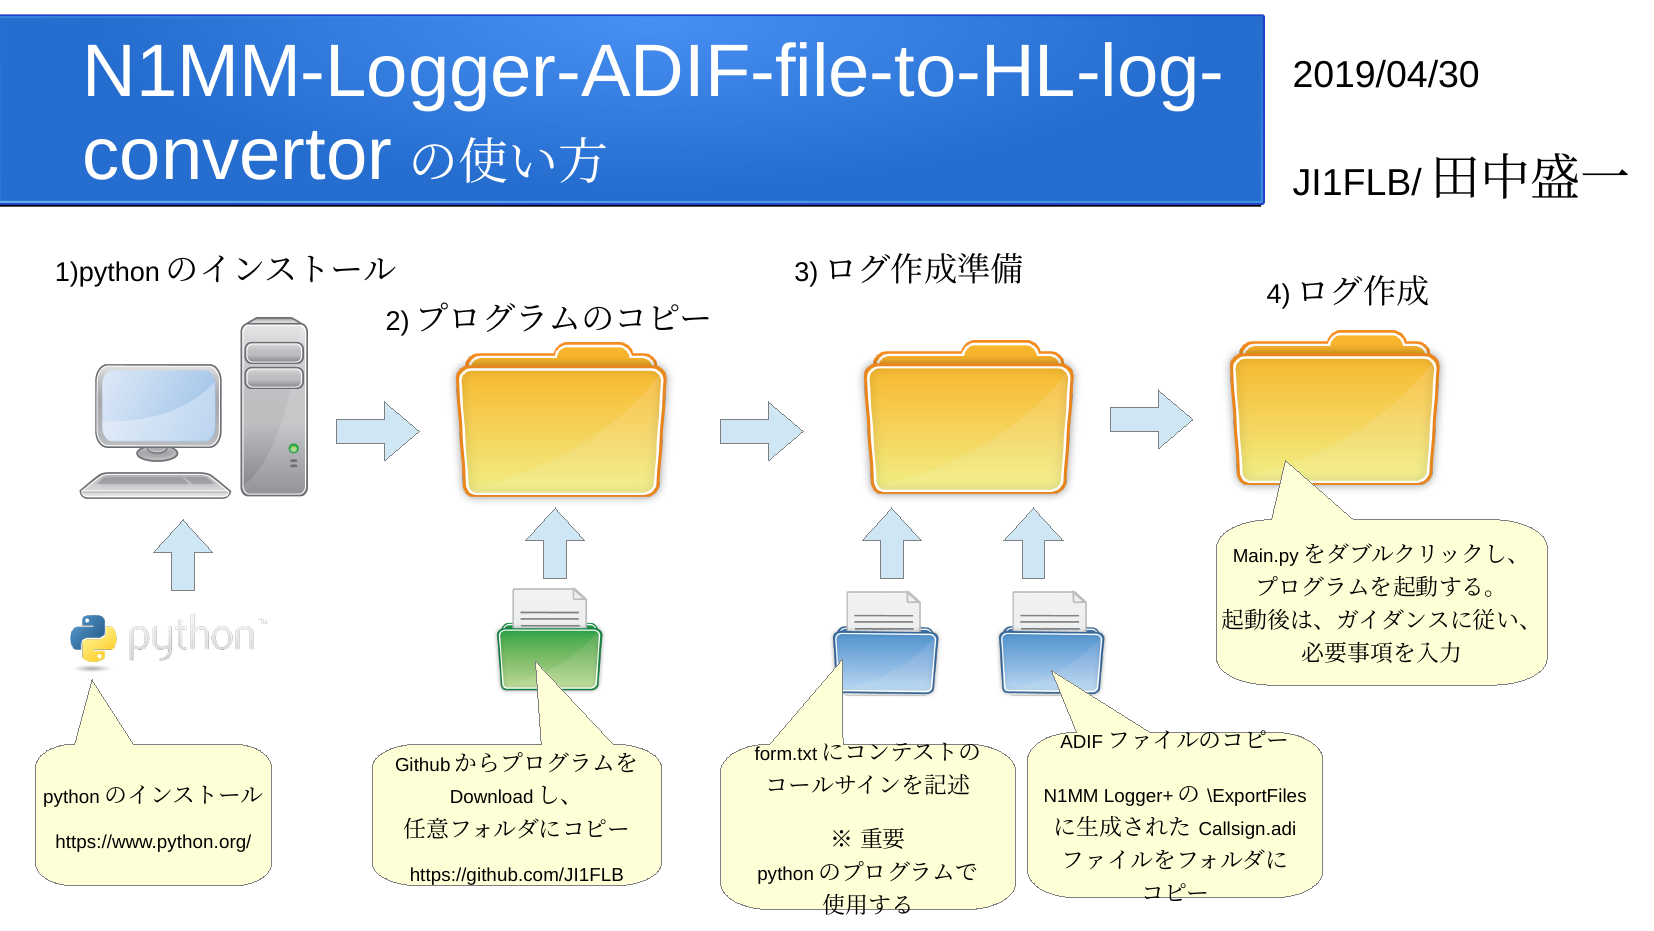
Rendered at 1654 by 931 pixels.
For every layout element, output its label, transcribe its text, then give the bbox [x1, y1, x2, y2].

picture [992, 590, 1111, 701]
picture [70, 317, 308, 508]
picture [826, 590, 945, 701]
text_box [153, 519, 213, 591]
text_box pythonのインストール https://www.python.org/ [35, 679, 272, 886]
text_box Githubからプログラムを Downloadし、 任意フォルダにコピー https://github.com/JI1FLB [372, 661, 662, 886]
text_box 1)pythonのインストール [39, 236, 414, 286]
text_box [1110, 389, 1193, 449]
text_box [720, 401, 804, 461]
text_box [336, 401, 420, 461]
text_box form.txtにコンテストの コールサインを記述 ※重要 pythonのプログラムで 使用する [720, 659, 1016, 910]
picture [442, 342, 680, 511]
text_box ADIFファイルのコピー N1MM Logger+の\ExportFiles に生成されたCallsign.adi ファイルをフォルダに コピー [1027, 670, 1323, 898]
text_box [862, 507, 922, 579]
text_box 3)ログ作成準備 [779, 236, 1039, 286]
picture [1216, 330, 1453, 499]
text_box 2)プログラムのコピー [370, 284, 730, 334]
title N1MM-Logger-ADIF-file-to-HL-log-convertorの使い方 [82, 29, 1235, 196]
picture [850, 340, 1087, 508]
text_box 2019/04/30 JI1FLB/田中盛一 [1277, 46, 1646, 205]
picture [490, 587, 609, 697]
text_box 4)ログ作成 [1251, 258, 1445, 308]
text_box Main.pyをダブルクリックし、 プログラムを起動する。 起動後は、ガイダンスに従い、 必要事項を入力 [1216, 460, 1548, 686]
text_box [525, 507, 585, 579]
text_box [1003, 507, 1064, 579]
picture [64, 606, 302, 674]
